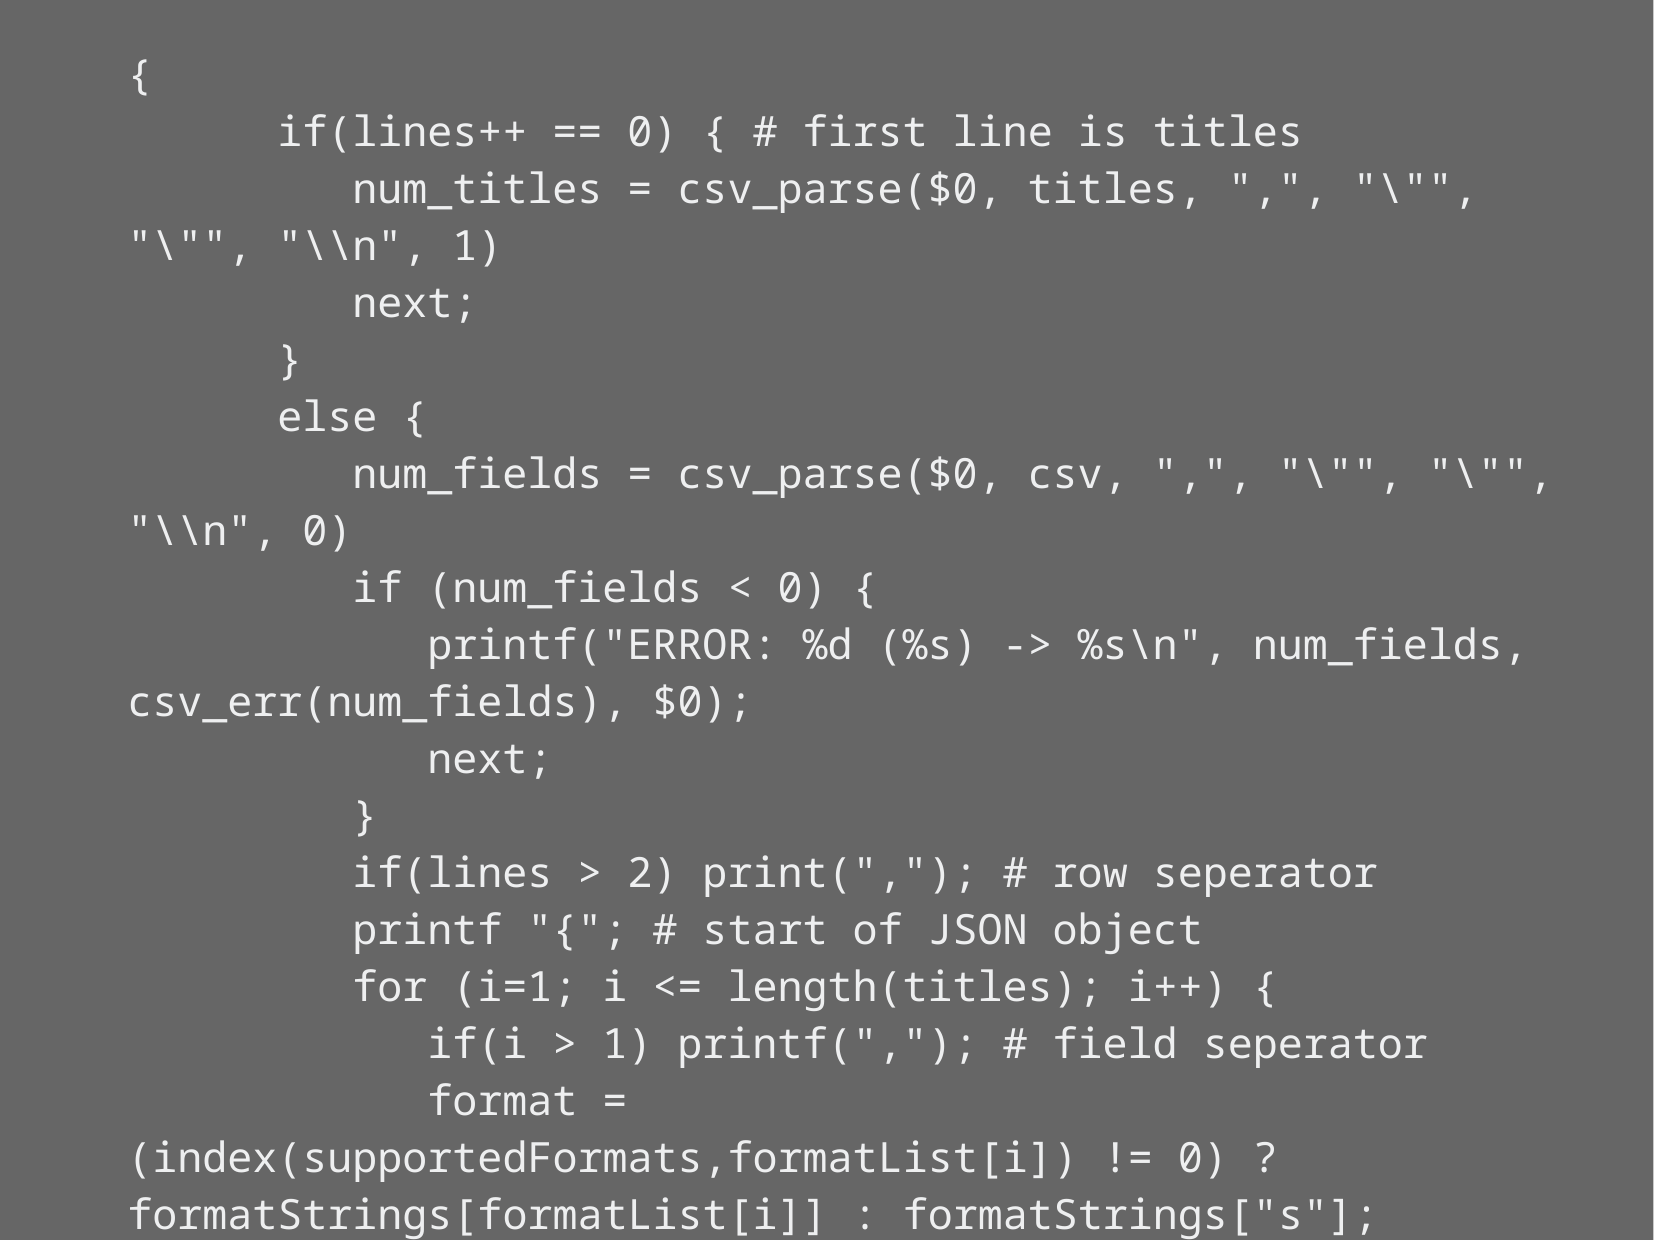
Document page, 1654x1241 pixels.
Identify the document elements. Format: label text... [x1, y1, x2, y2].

text_box { if(lines++ == 0) { # first line is titles num_titles = csv_parse($0, titles, ",", "\"", "\"", "\\n", 1) next; } else { num_fields = csv_parse($0, csv, ",", "\"", "\"", "\\n", 0) if (num_fields < 0) { printf("ERROR: %d (%s) -> %s\n", num_fields, csv_err(num_fields), $0); next; } if(lines > 2) print(","); # row seperator printf "{"; # start of JSON object for (i=1; i <= length(titles); i++) { if(i > 1) printf(","); # field seperator format = (index(supportedFormats,formatList[i]) != 0) ? formatStrings[formatList[i]] : formatStrings["s"]; gsub(/\"/,"",csv[i]); # remove quotes finalValue = trim(csv[i]); #remove spaces printf(format, titles[i], finalValue); } print "}"; # end of JSON object } # all other lines } [112, 37, 1613, 1241]
